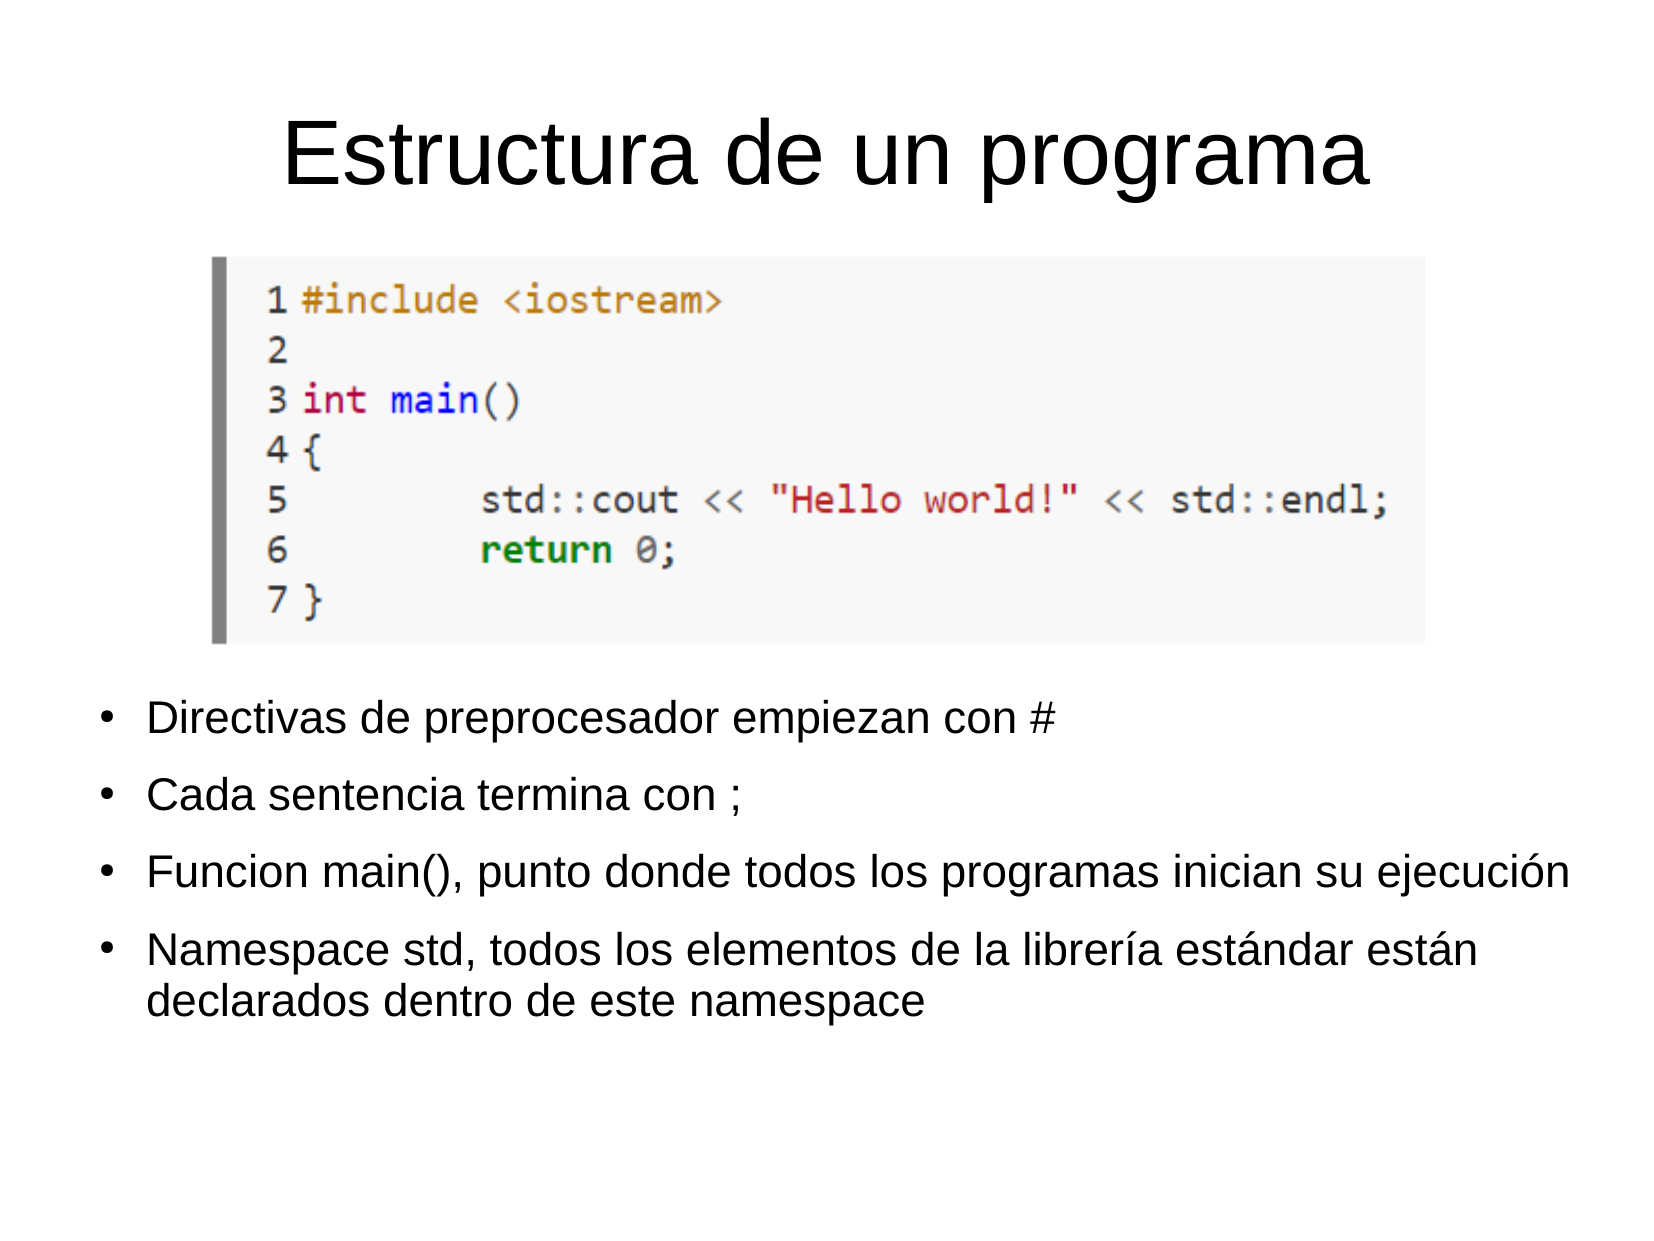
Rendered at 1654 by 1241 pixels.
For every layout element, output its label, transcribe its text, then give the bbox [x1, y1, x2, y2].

picture [198, 247, 1425, 660]
list Directivas de preprocesador empiezan con # Cada sentencia termina con ; Funcion main(), punto donde todos los programas inician su ejecución Namespace std, todos los elementos de la librería estándar están declarados dentro de este namespace [83, 691, 1572, 1063]
title Estructura de un programa [82, 49, 1571, 257]
